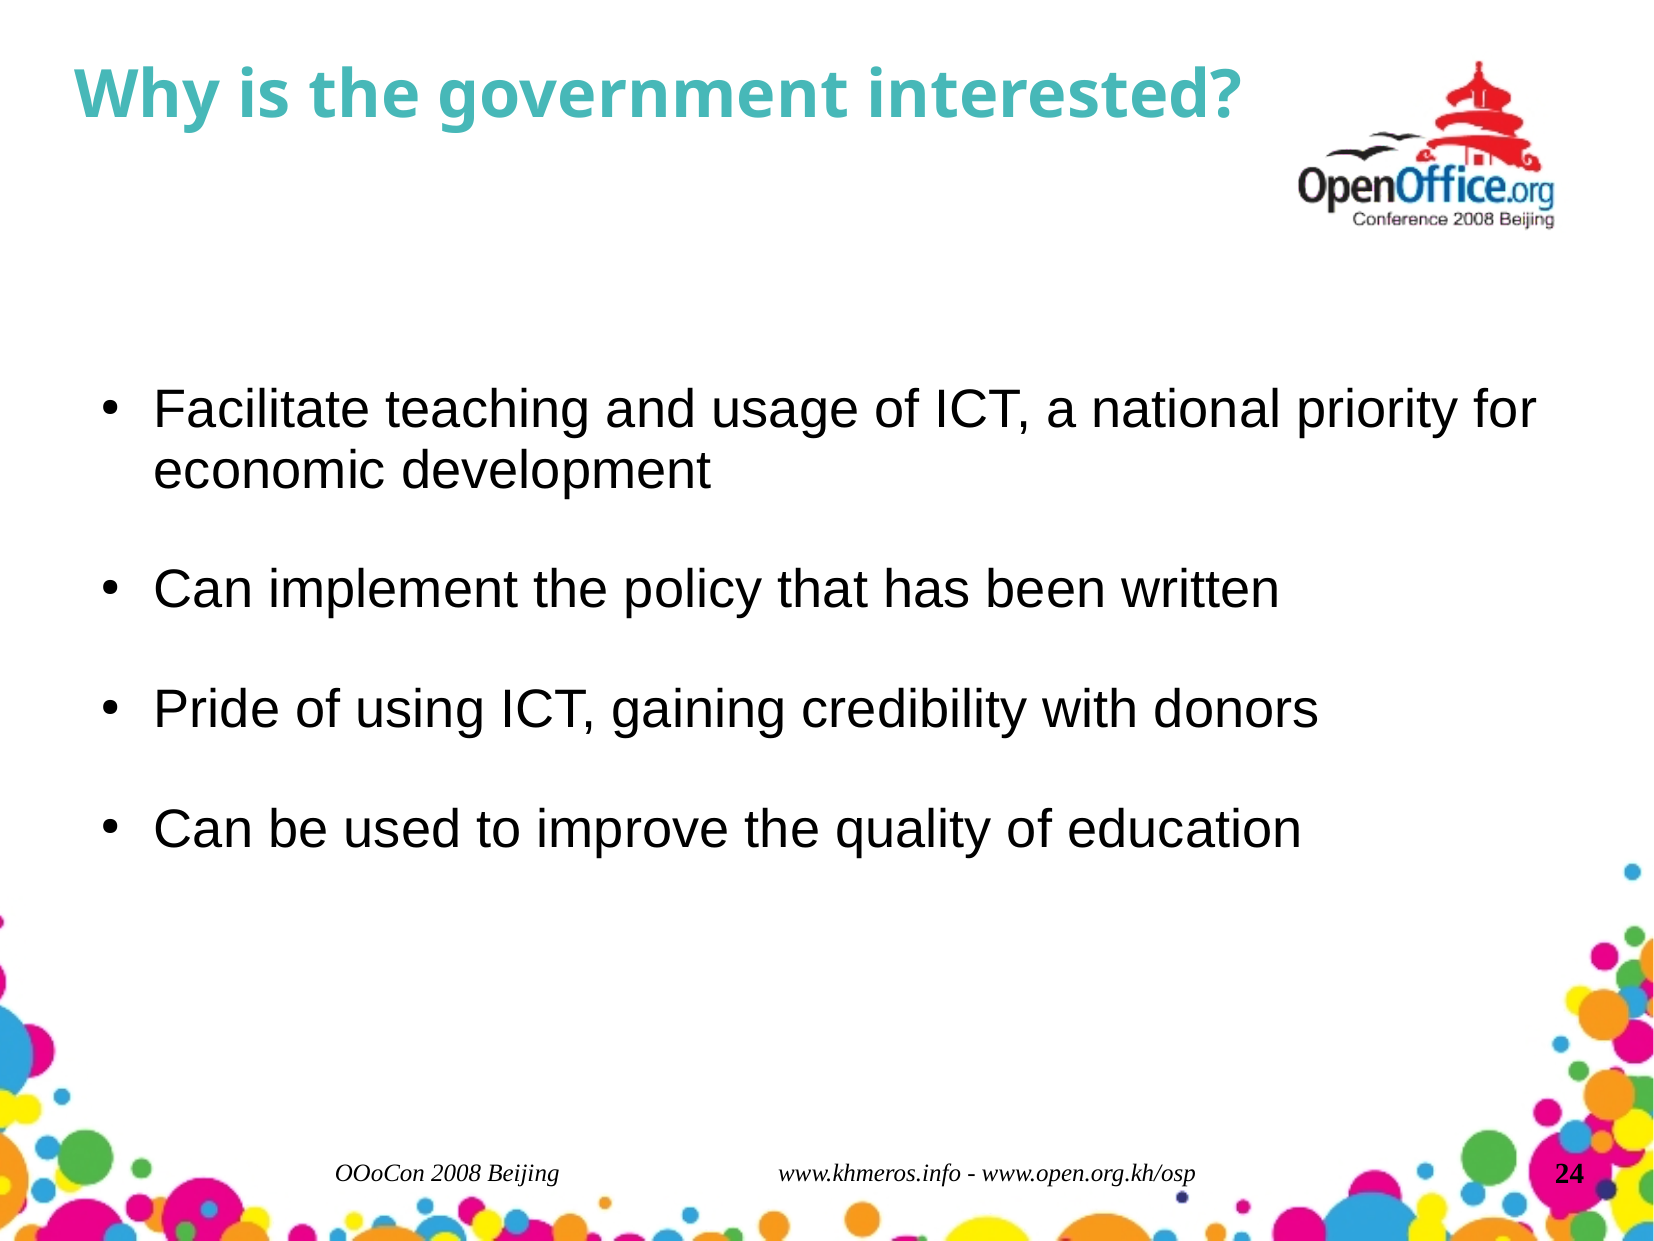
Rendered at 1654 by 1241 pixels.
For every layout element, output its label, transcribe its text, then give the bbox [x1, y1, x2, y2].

picture [1285, 51, 1569, 250]
picture [0, 810, 1654, 1241]
text_box Why is the government interested? [59, 44, 1259, 142]
list Facilitate teaching and usage of ICT, a national priority for economic development Can implement the policy that has been written Pride of using ICT, gaining credibility with donors Can be used to improve the quality of education [82, 378, 1572, 859]
